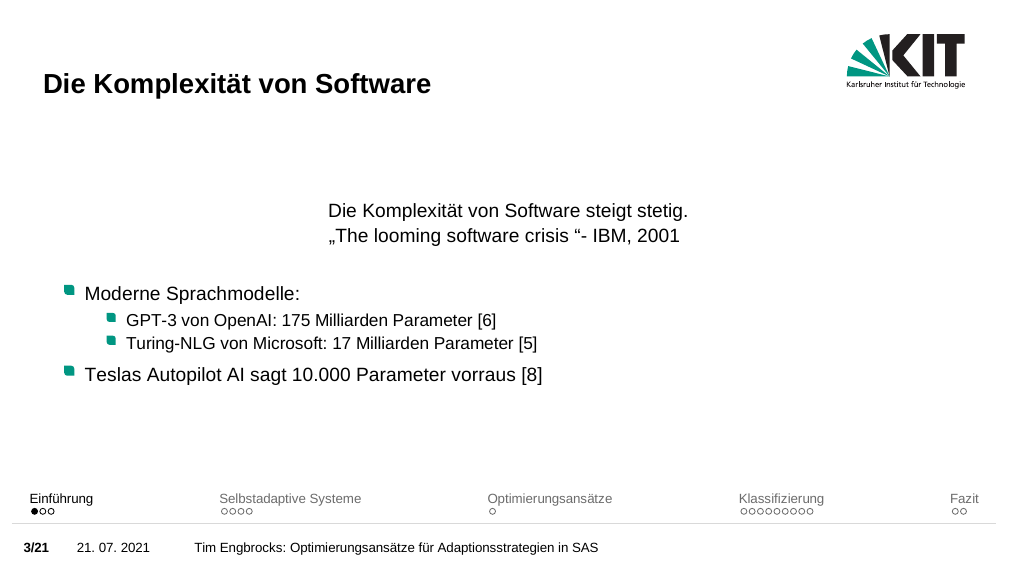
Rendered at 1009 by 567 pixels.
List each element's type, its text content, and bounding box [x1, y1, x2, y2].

text_box [936, 34, 965, 77]
text_box [892, 34, 921, 77]
text_box Fazit [950, 491, 980, 505]
text_box Die Komplexität von Software steigt stetig. [328, 199, 683, 219]
text_box [846, 81, 870, 88]
text_box [879, 34, 890, 77]
text_box 21. 07. 2021 [76, 540, 150, 554]
text_box [911, 81, 922, 88]
text_box 3/21 [23, 540, 50, 554]
text_box [31, 508, 38, 515]
text_box Selbstadaptive Systeme [219, 491, 362, 505]
text_box [922, 34, 935, 77]
text_box Klassifizierung [738, 491, 825, 505]
text_box [871, 81, 882, 88]
text_box [923, 81, 948, 88]
text_box Einführung [29, 491, 94, 505]
text_box „The looming software crisis “- IBM, 2001 [328, 224, 674, 244]
text_box [949, 81, 966, 89]
text_box Moderne Sprachmodelle: [84, 282, 296, 302]
text_box Optimierungsansätze [487, 491, 613, 505]
text_box Tim Engbrocks: Optimierungsansätze für Adaptionsstrategien in SAS [194, 540, 599, 554]
text_box Teslas Autopilot AI sagt 10.000 Parameter vorraus [8] [84, 363, 535, 383]
text_box Die Komplexität von Software [43, 68, 432, 97]
text_box Turing-NLG von Microsoft: 17 Milliarden Parameter [5] [126, 334, 538, 352]
text_box [885, 81, 909, 88]
text_box GPT-3 von OpenAI: 175 Milliarden Parameter [6] [126, 311, 497, 329]
